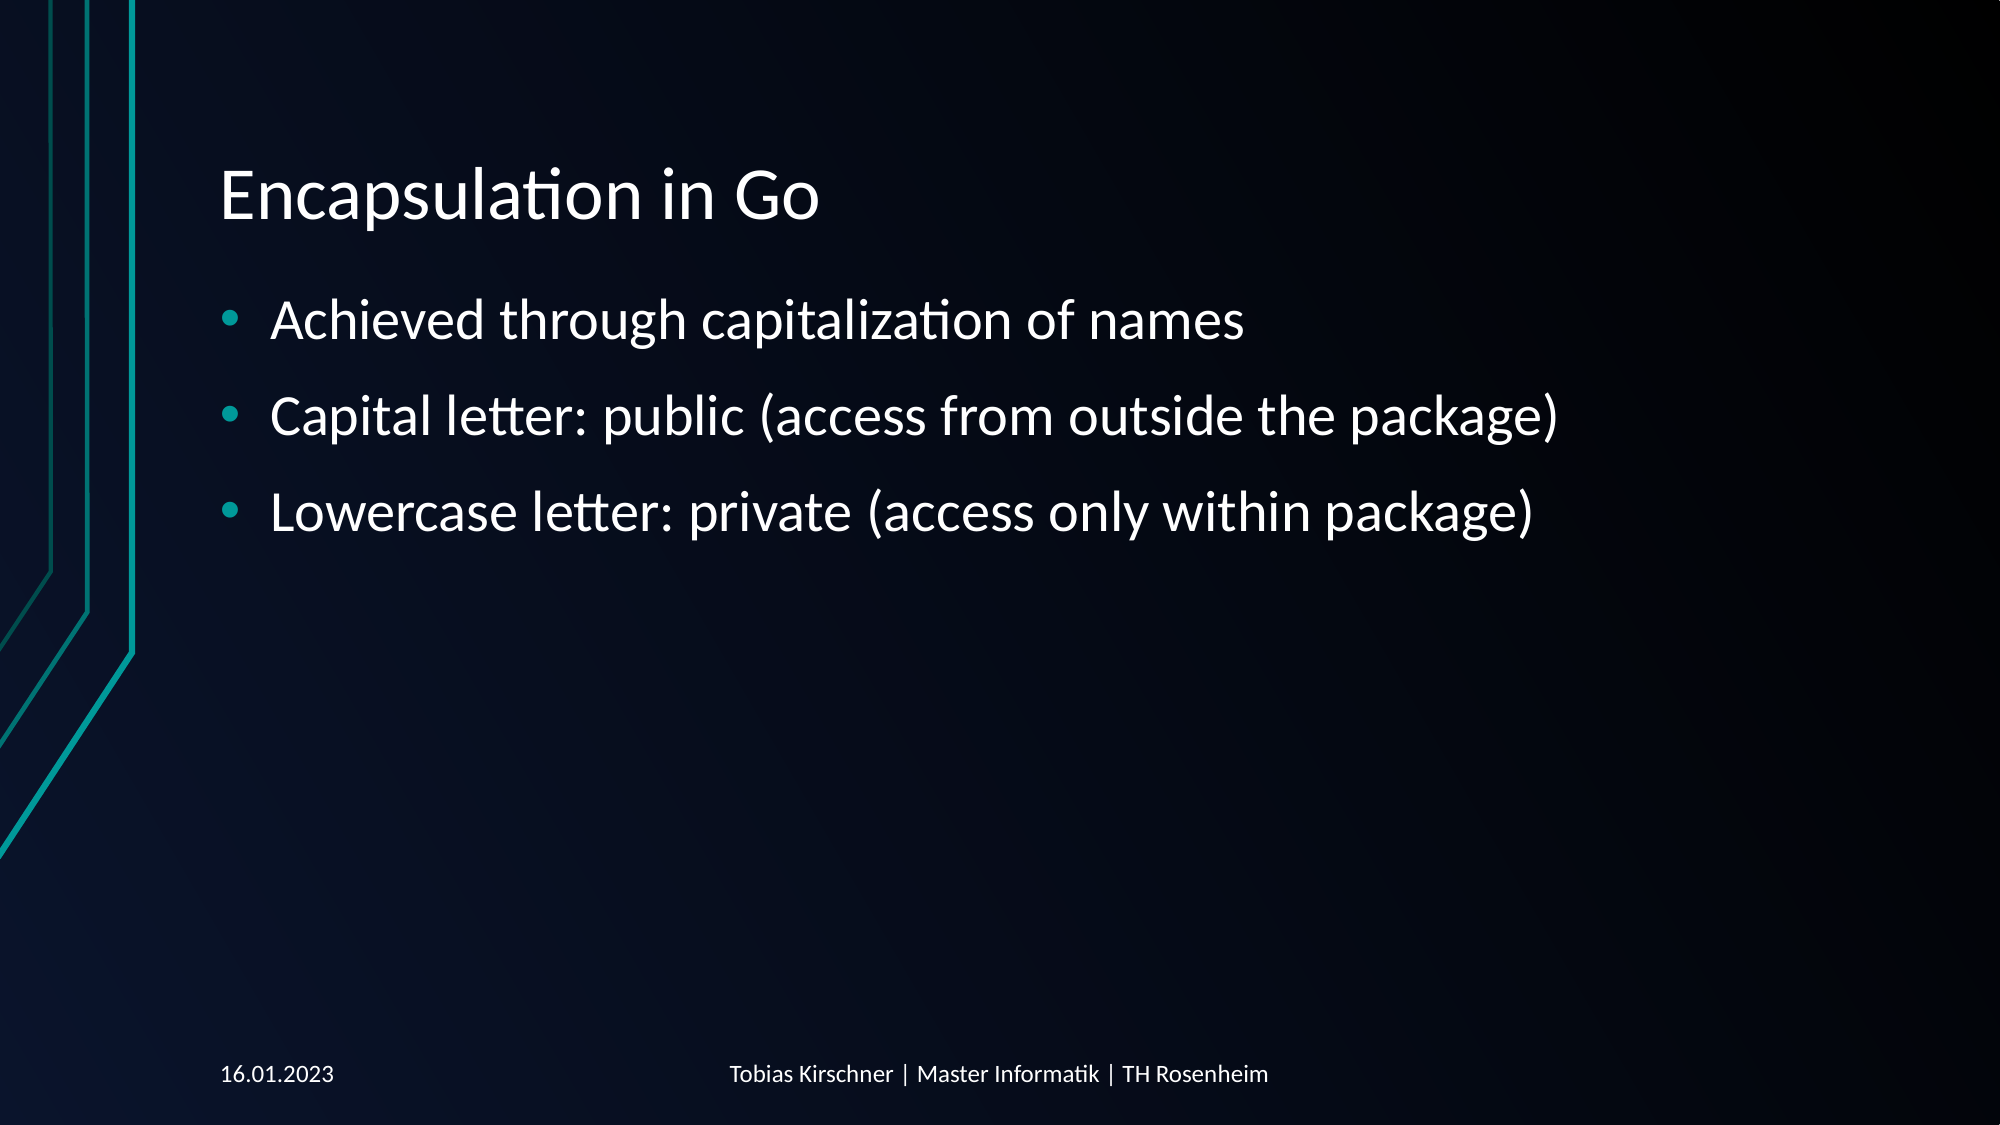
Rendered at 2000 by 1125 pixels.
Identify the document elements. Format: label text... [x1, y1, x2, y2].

title Encapsulation in Go [199, 45, 1900, 246]
text_box Tobias Kirschner | Master Informatik | TH Rosenheim [566, 1042, 1433, 1103]
text_box 16.01.2023 [199, 1042, 566, 1103]
list Achieved through capitalization of names Capital letter: public (access from outside the package) Lowercase letter: private (access only within package) [199, 279, 1900, 1012]
